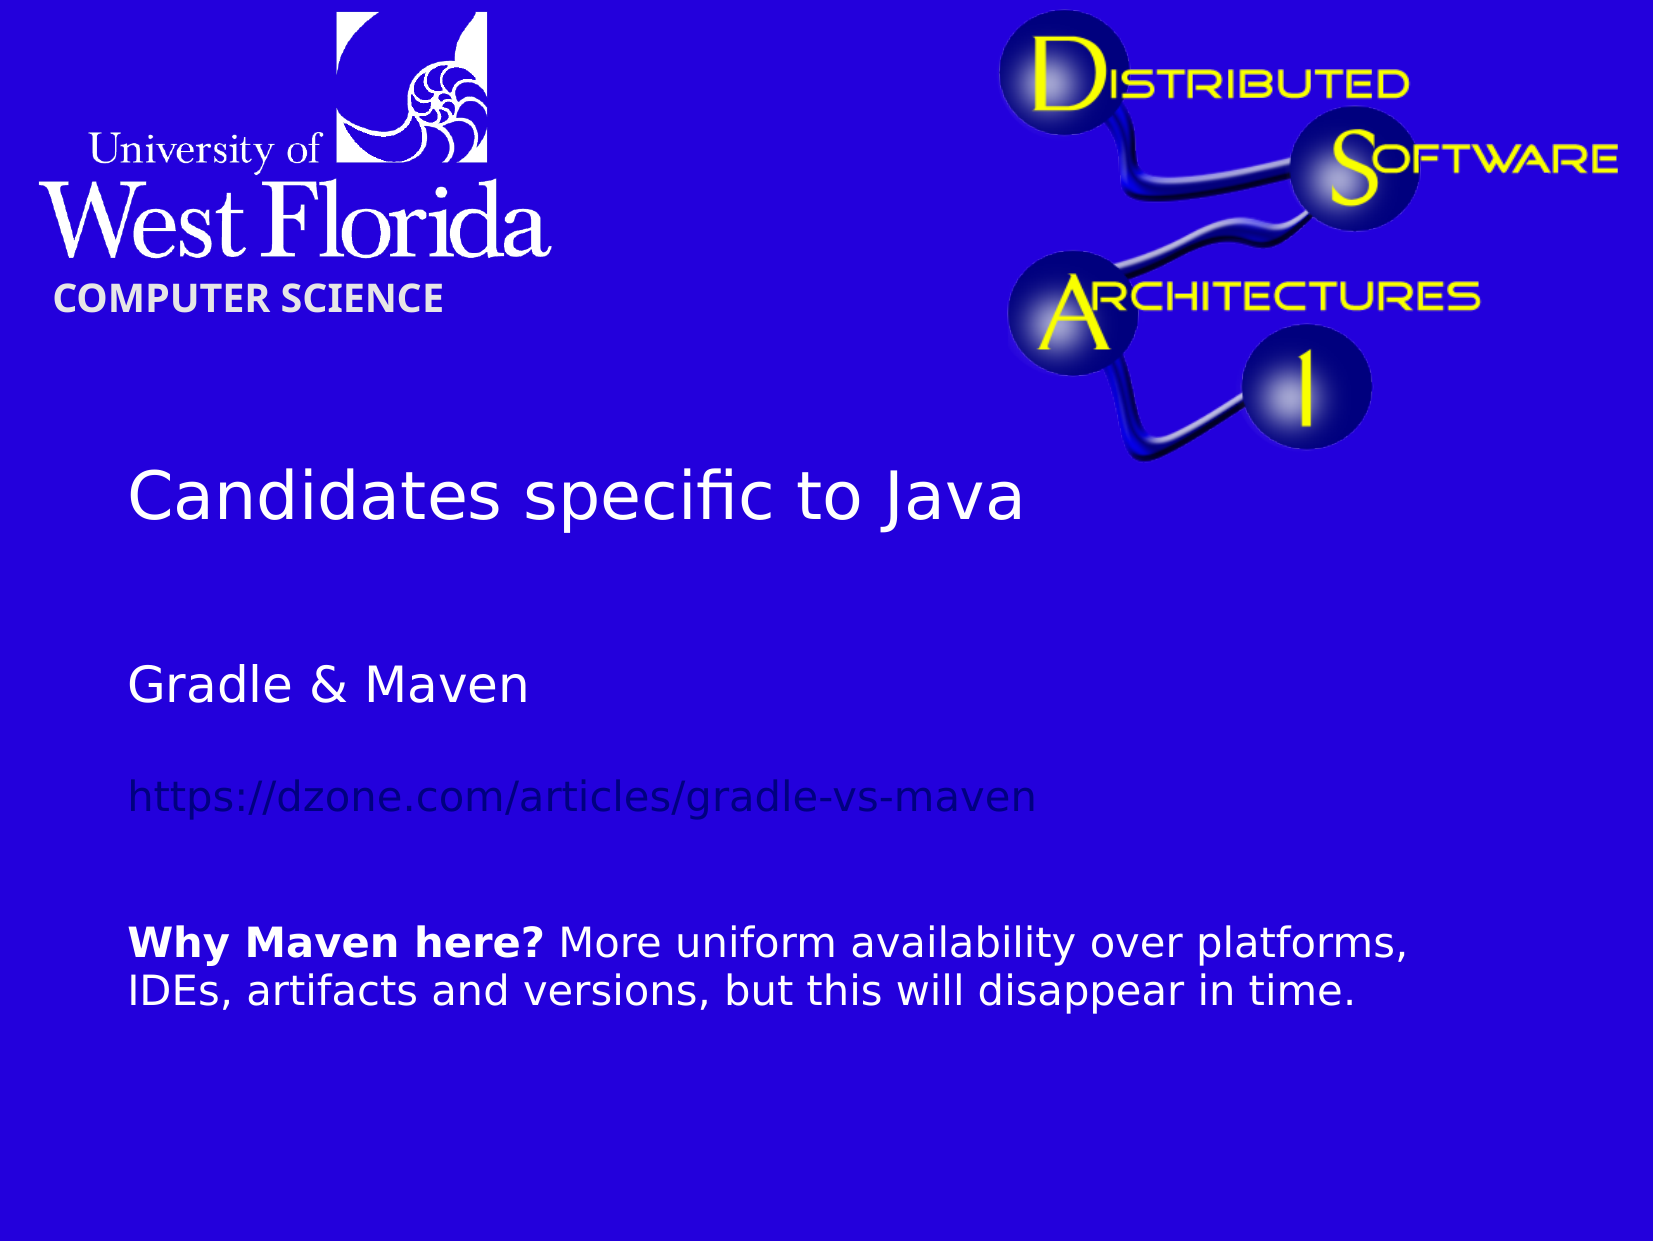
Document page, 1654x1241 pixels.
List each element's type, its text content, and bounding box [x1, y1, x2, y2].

text_box Candidates specific to Java Gradle & Maven https://dzone.com/articles/gradle-vs-maven Why Maven here? More uniform availability over platforms, IDEs, artifacts and versions, but this will disappear in time. [112, 450, 1426, 1140]
picture [910, 0, 1653, 506]
picture [37, 0, 559, 262]
text_box COMPUTER SCIENCE [37, 262, 563, 325]
